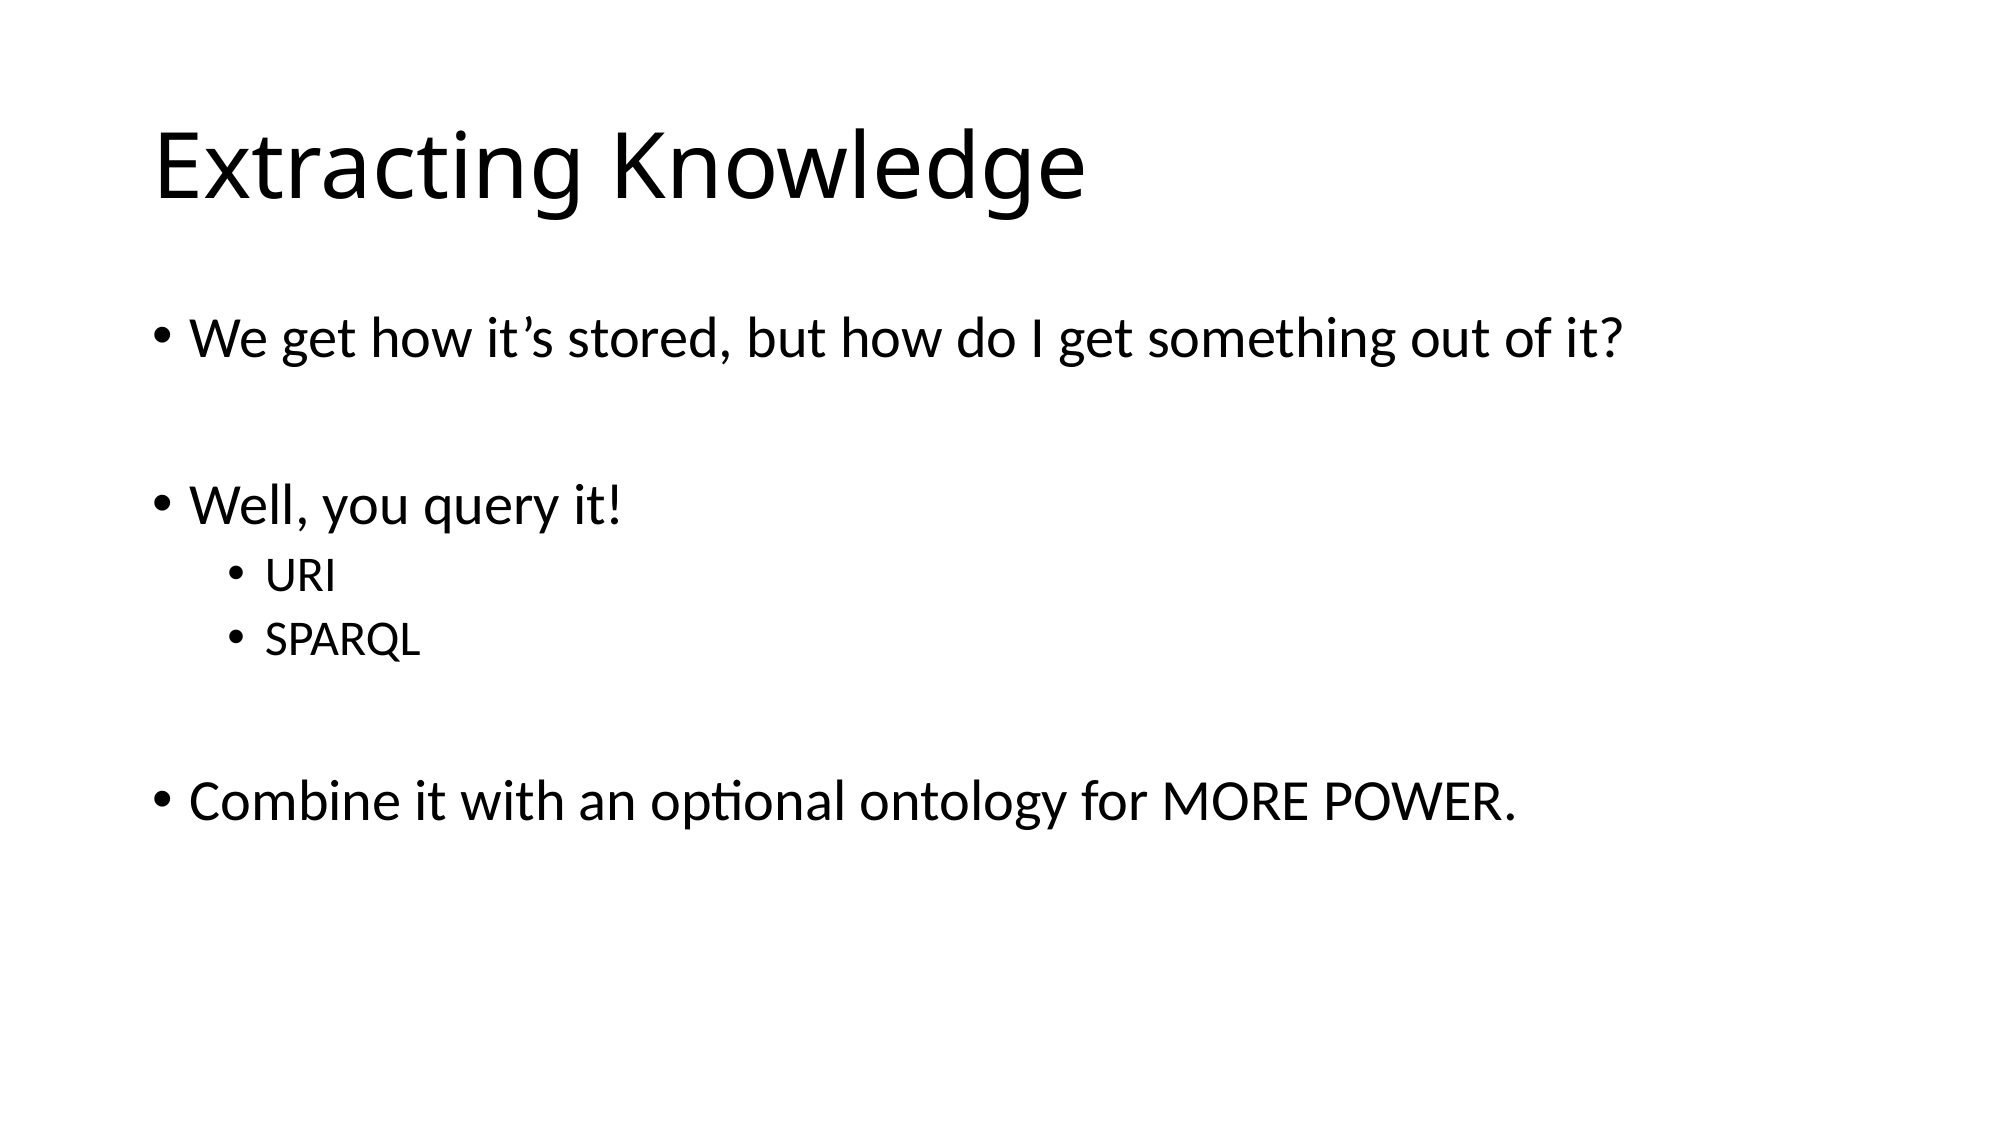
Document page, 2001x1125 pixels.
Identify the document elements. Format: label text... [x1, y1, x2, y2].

list We get how it’s stored, but how do I get something out of it? Well, you query it! URI SPARQL Combine it with an optional ontology for MORE POWER. [137, 299, 1863, 1014]
title Extracting Knowledge [137, 59, 1863, 278]
